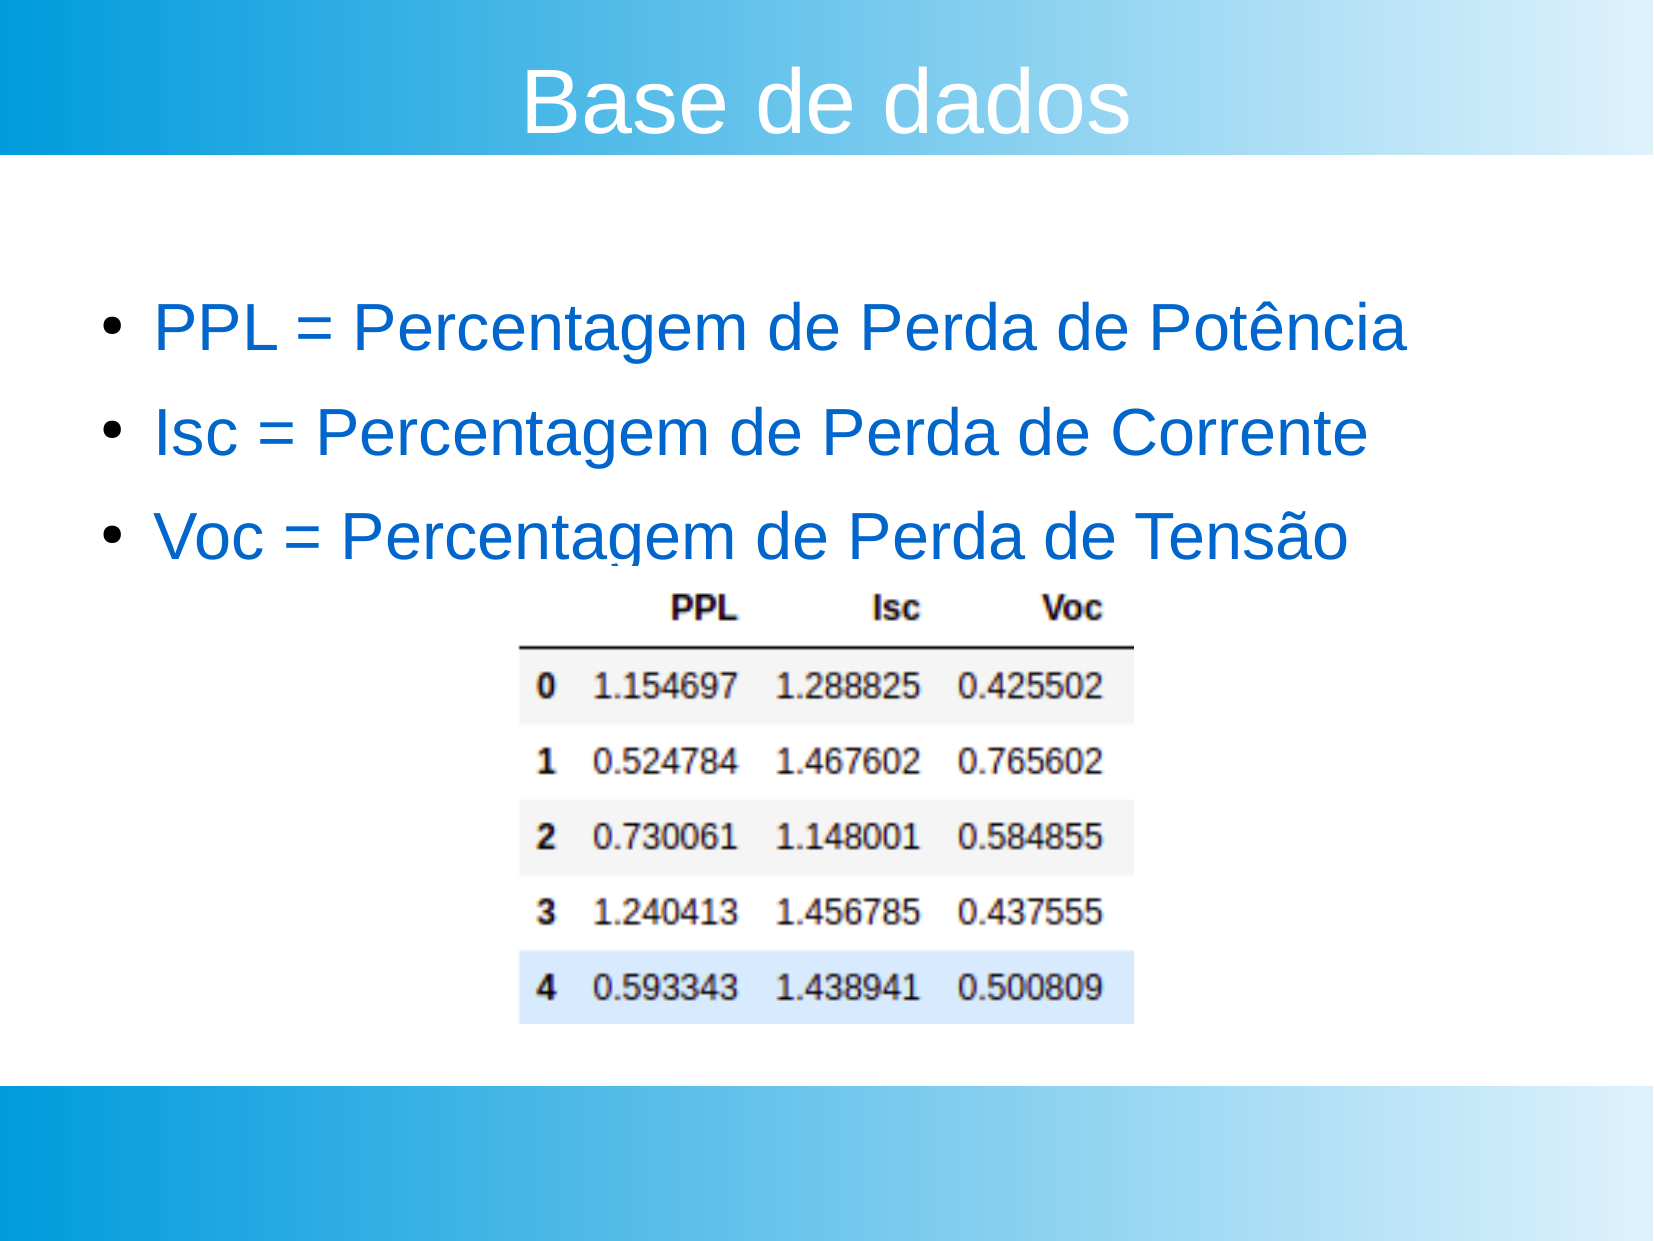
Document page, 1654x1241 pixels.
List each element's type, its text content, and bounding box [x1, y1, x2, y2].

list PPL = Percentagem de Perda de Potência Isc = Percentagem de Perda de Corrente Voc = Percentagem de Perda de Tensão [82, 290, 1571, 1010]
title Base de dados [82, 49, 1571, 155]
picture [497, 566, 1134, 1025]
